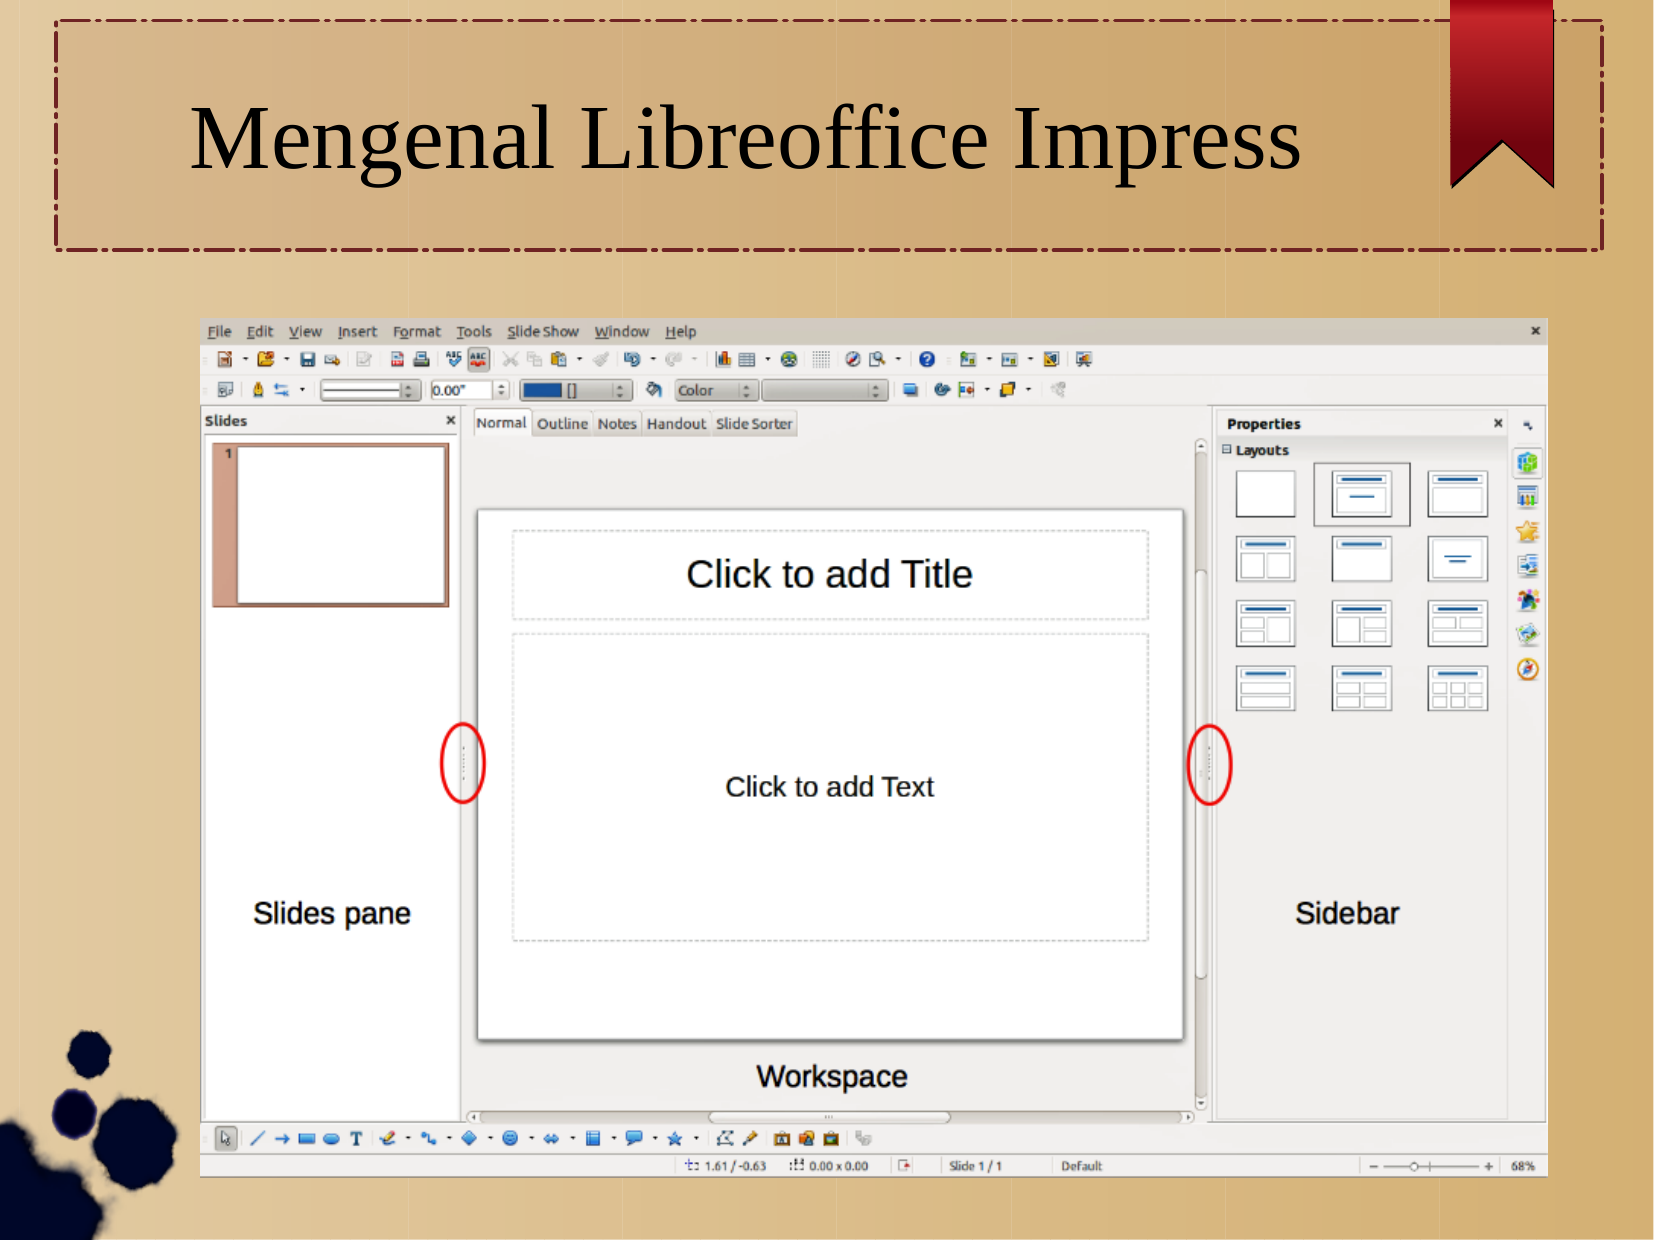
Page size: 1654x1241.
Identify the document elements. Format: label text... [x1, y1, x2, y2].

picture [200, 318, 1548, 1178]
title Mengenal Libreoffice Impress [82, 47, 1412, 229]
